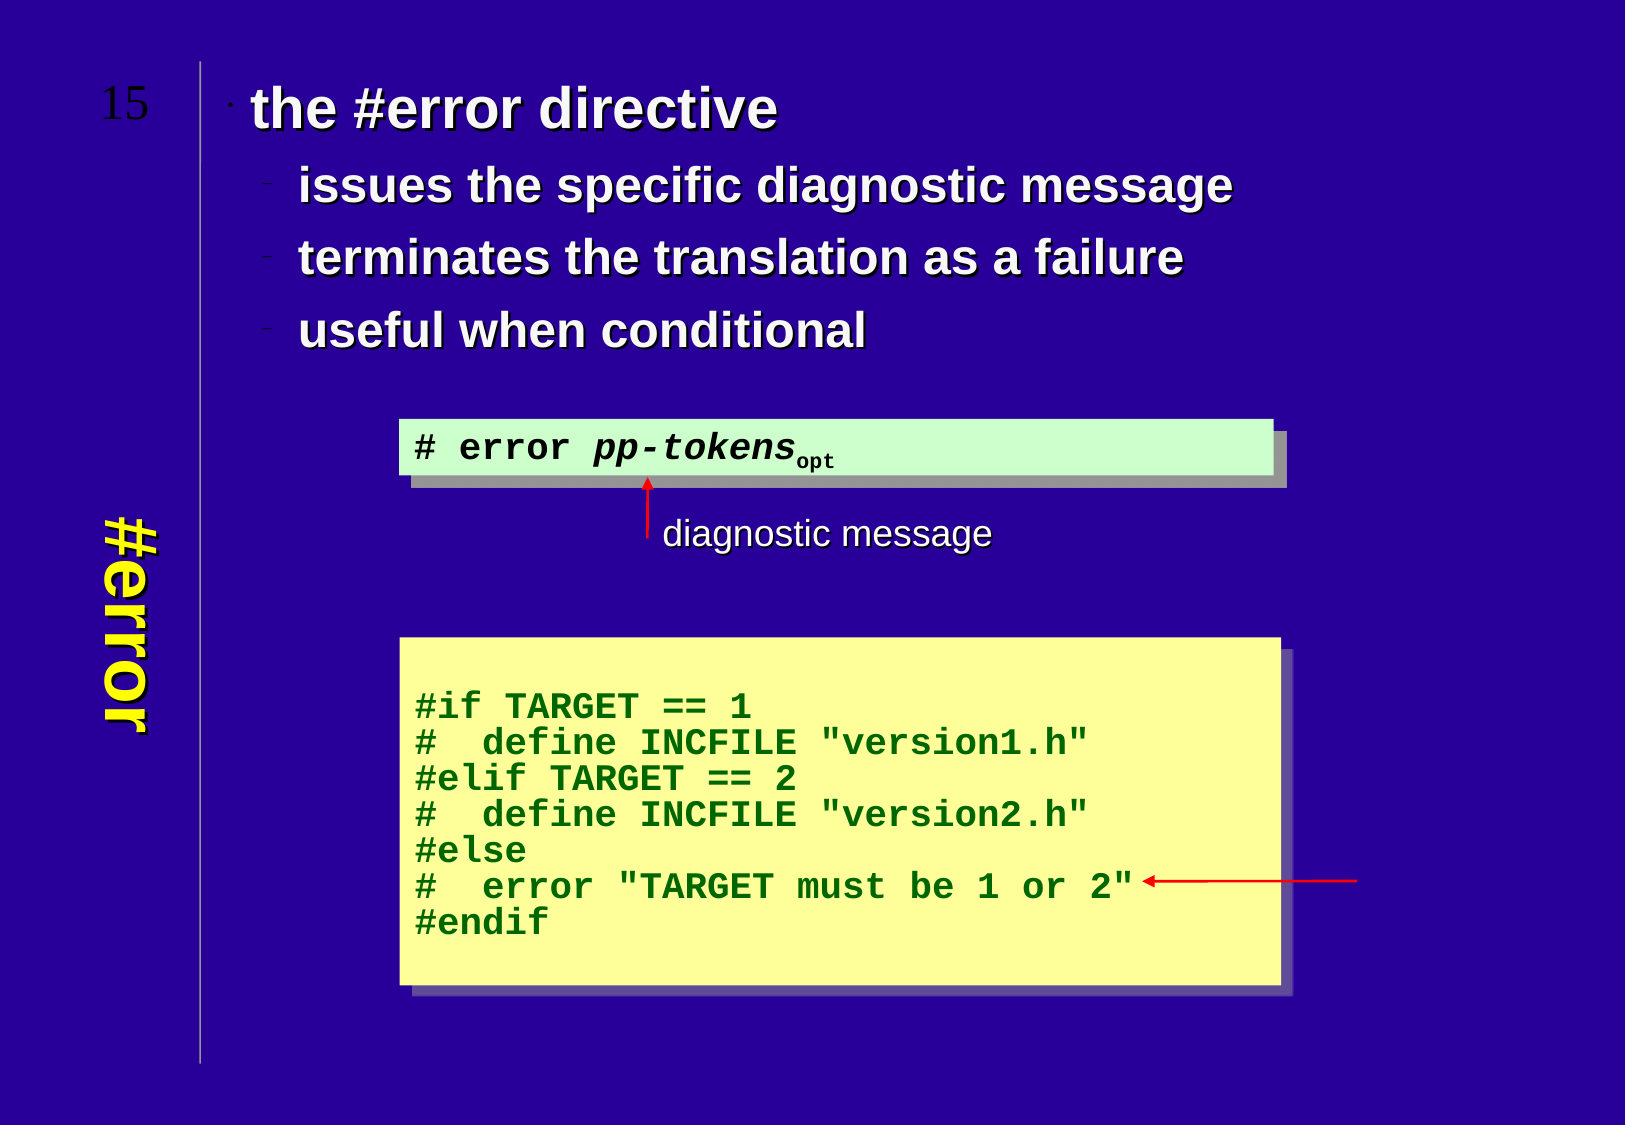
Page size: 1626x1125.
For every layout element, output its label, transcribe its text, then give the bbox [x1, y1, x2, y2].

text_box # error pp-tokensopt [399, 418, 1274, 476]
text_box diagnostic message [647, 501, 1026, 562]
title #error [50, 187, 188, 1063]
list the #error directive issues the specific diagnostic message terminates the translation as a failure useful when conditional [212, 62, 1550, 1063]
text_box #if TARGET == 1 # define INCFILE "version1.h" #elif TARGET == 2 # define INCFILE "version2.h" #else # error "TARGET must be 1 or 2" #endif [399, 637, 1282, 986]
